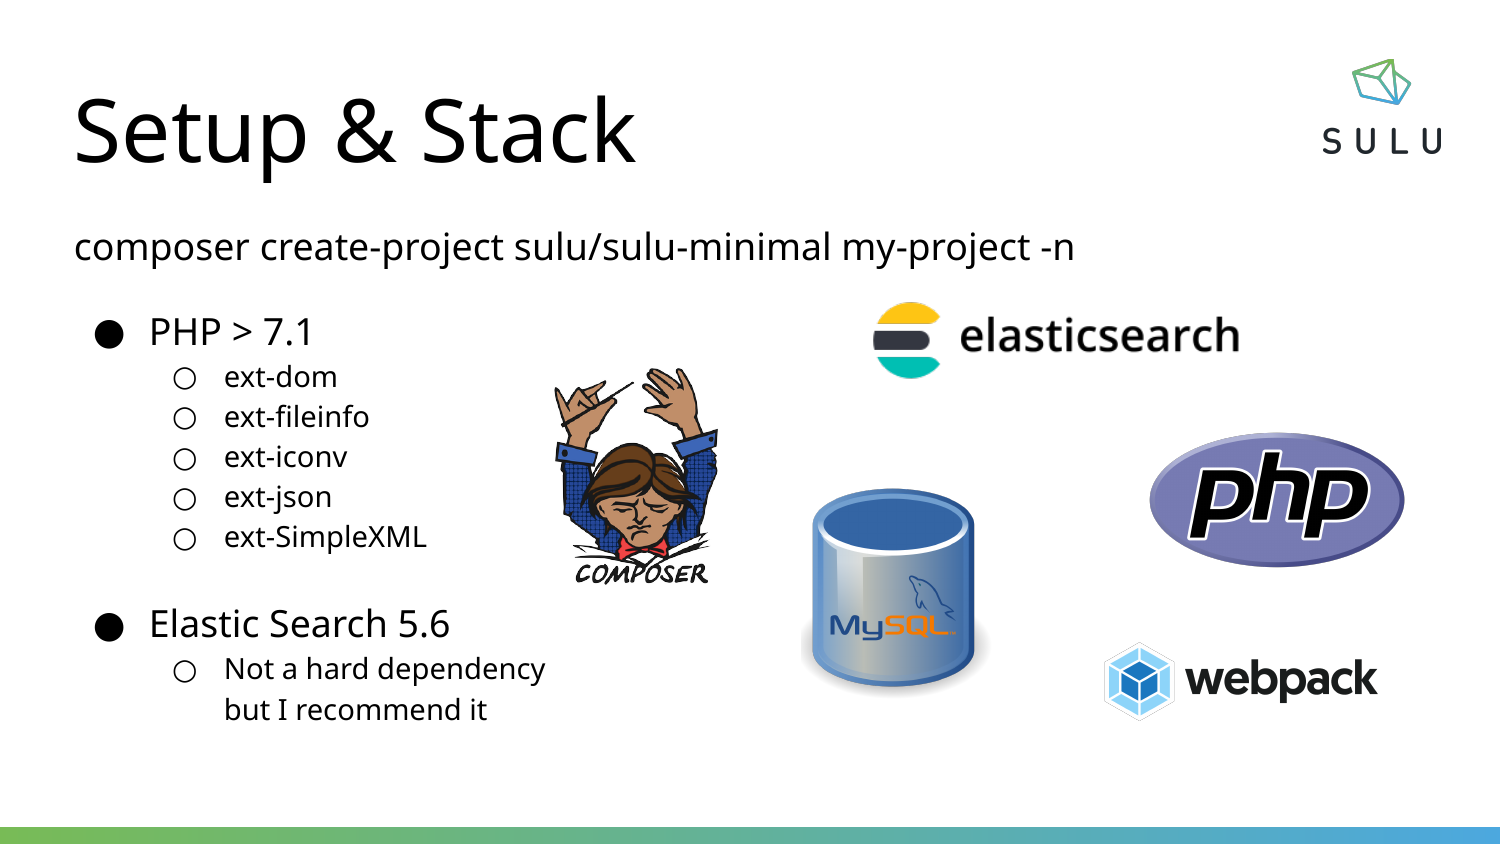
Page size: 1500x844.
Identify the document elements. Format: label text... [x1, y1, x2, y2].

picture [1146, 429, 1408, 571]
list composer create-project sulu/sulu-minimal my-project -n PHP > 7.1 ext-dom ext-fileinfo ext-iconv ext-json ext-SimpleXML Elastic Search 5.6 Not a hard dependency but I recommend it [59, 200, 1120, 785]
picture [801, 455, 992, 725]
picture [864, 293, 1248, 388]
picture [1067, 612, 1418, 749]
picture [1323, 59, 1441, 154]
title Setup & Stack [59, 59, 1317, 196]
picture [546, 365, 727, 587]
